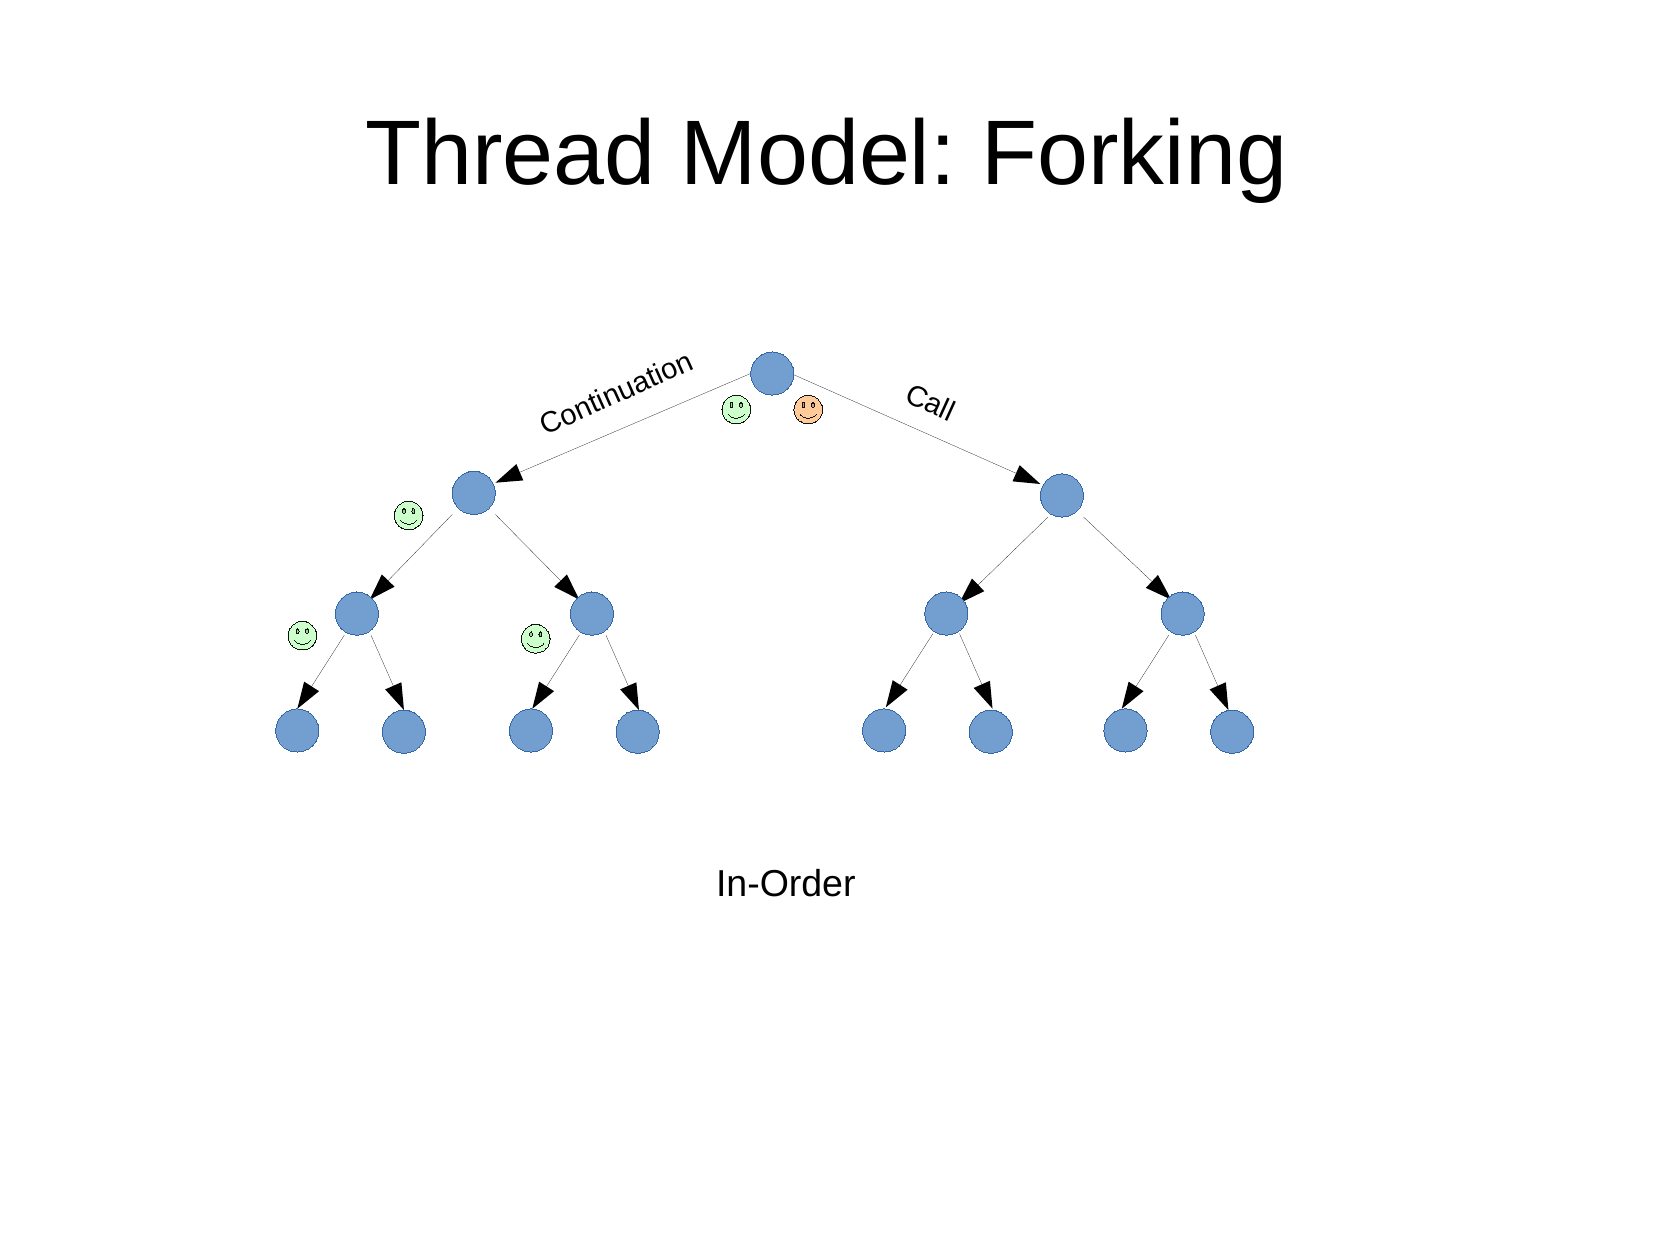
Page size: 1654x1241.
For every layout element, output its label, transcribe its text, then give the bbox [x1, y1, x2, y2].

text_box [969, 710, 1013, 754]
text_box [616, 710, 660, 754]
text_box [1103, 708, 1148, 753]
text_box [335, 591, 379, 636]
text_box [721, 395, 751, 424]
text_box [793, 395, 823, 424]
text_box [382, 710, 426, 754]
text_box [394, 501, 424, 530]
text_box [862, 708, 906, 753]
text_box [1161, 591, 1205, 636]
text_box In-Order [561, 854, 1010, 912]
title Thread Model: Forking [82, 49, 1571, 257]
text_box [288, 621, 317, 650]
text_box [1210, 710, 1254, 754]
text_box [275, 708, 319, 753]
text_box Call [884, 364, 977, 441]
text_box [509, 708, 553, 753]
text_box [750, 351, 794, 396]
text_box [924, 591, 968, 636]
text_box Continuation [517, 331, 715, 455]
text_box [570, 591, 614, 636]
text_box [521, 624, 551, 654]
text_box [452, 471, 496, 515]
text_box [1040, 473, 1084, 518]
